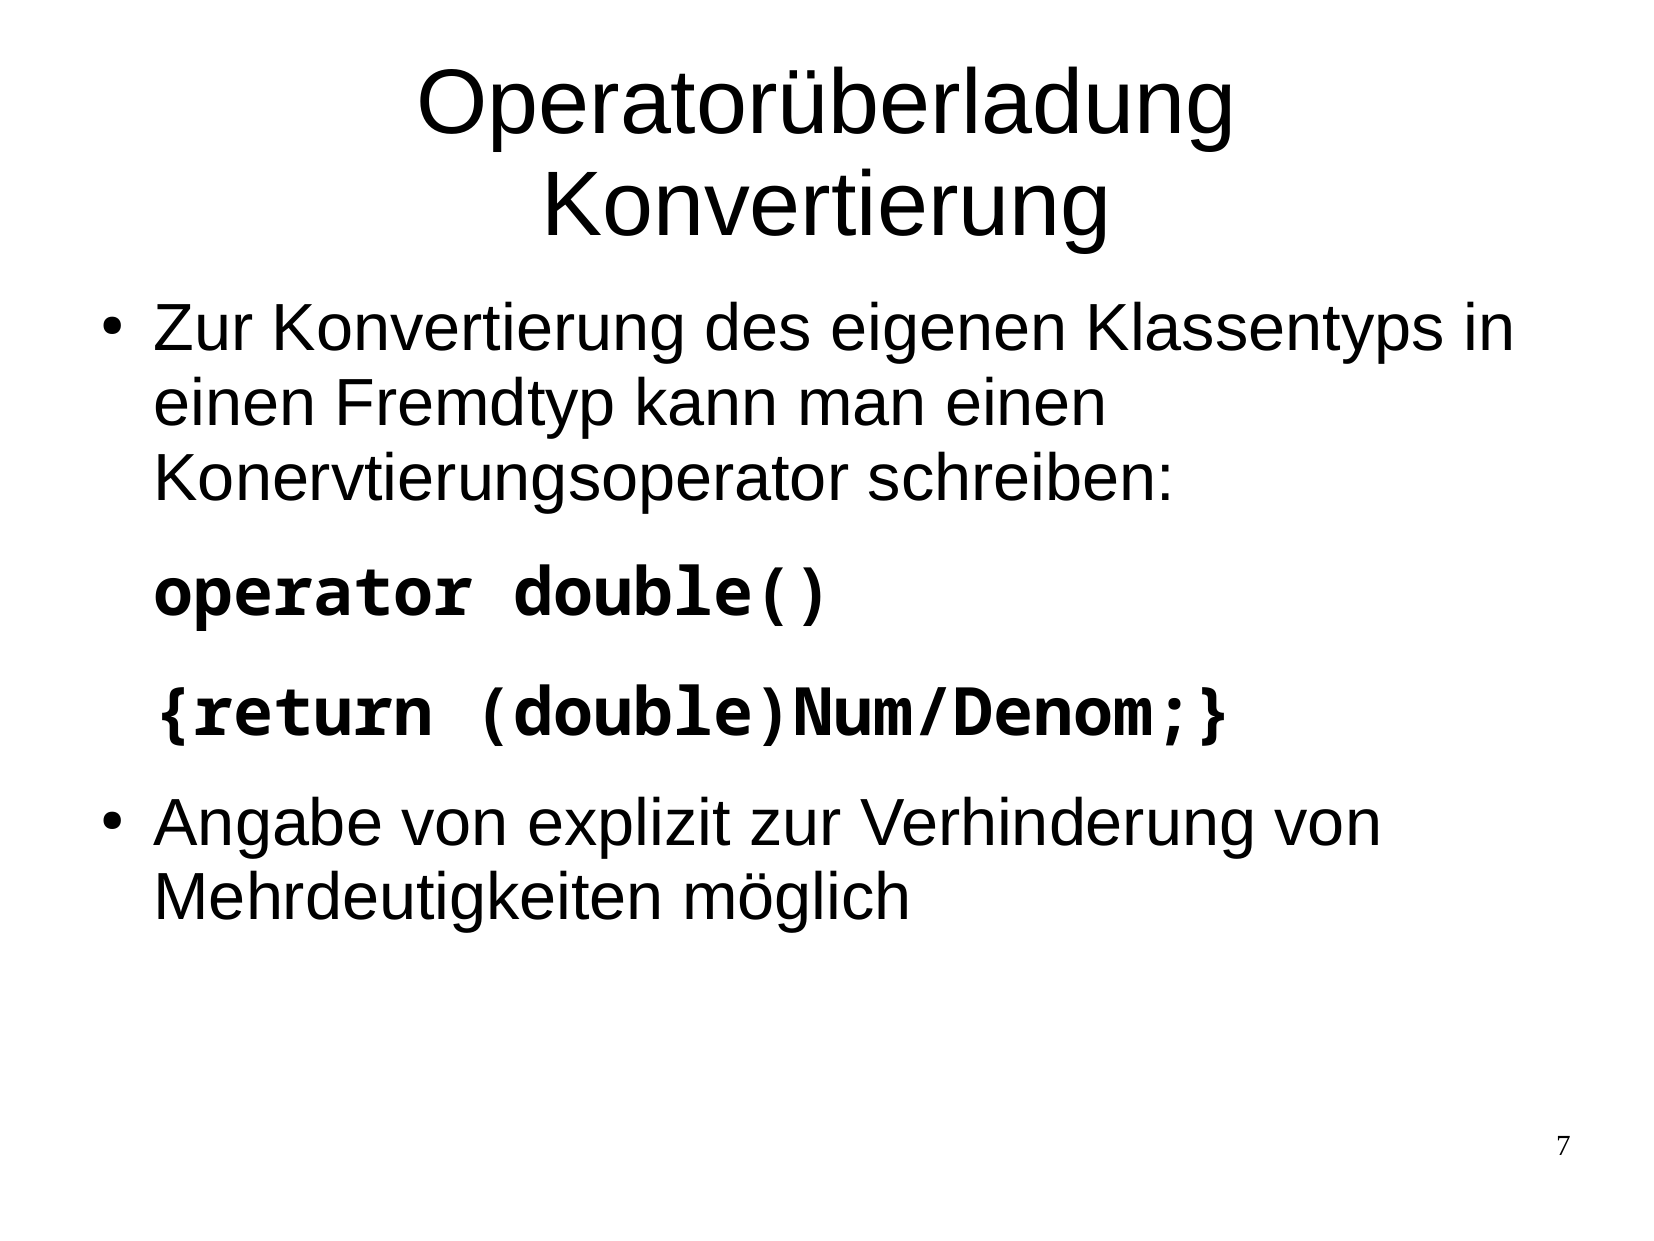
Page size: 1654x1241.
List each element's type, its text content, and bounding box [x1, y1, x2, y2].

list Zur Konvertierung des eigenen Klassentyps in einen Fremdtyp kann man einen Konervtierungsoperator schreiben: operator double() {return (double)Num/Denom;} Angabe von explizit zur Verhinderung von Mehrdeutigkeiten möglich [82, 290, 1571, 1109]
title Operatorüberladung Konvertierung [82, 49, 1571, 257]
